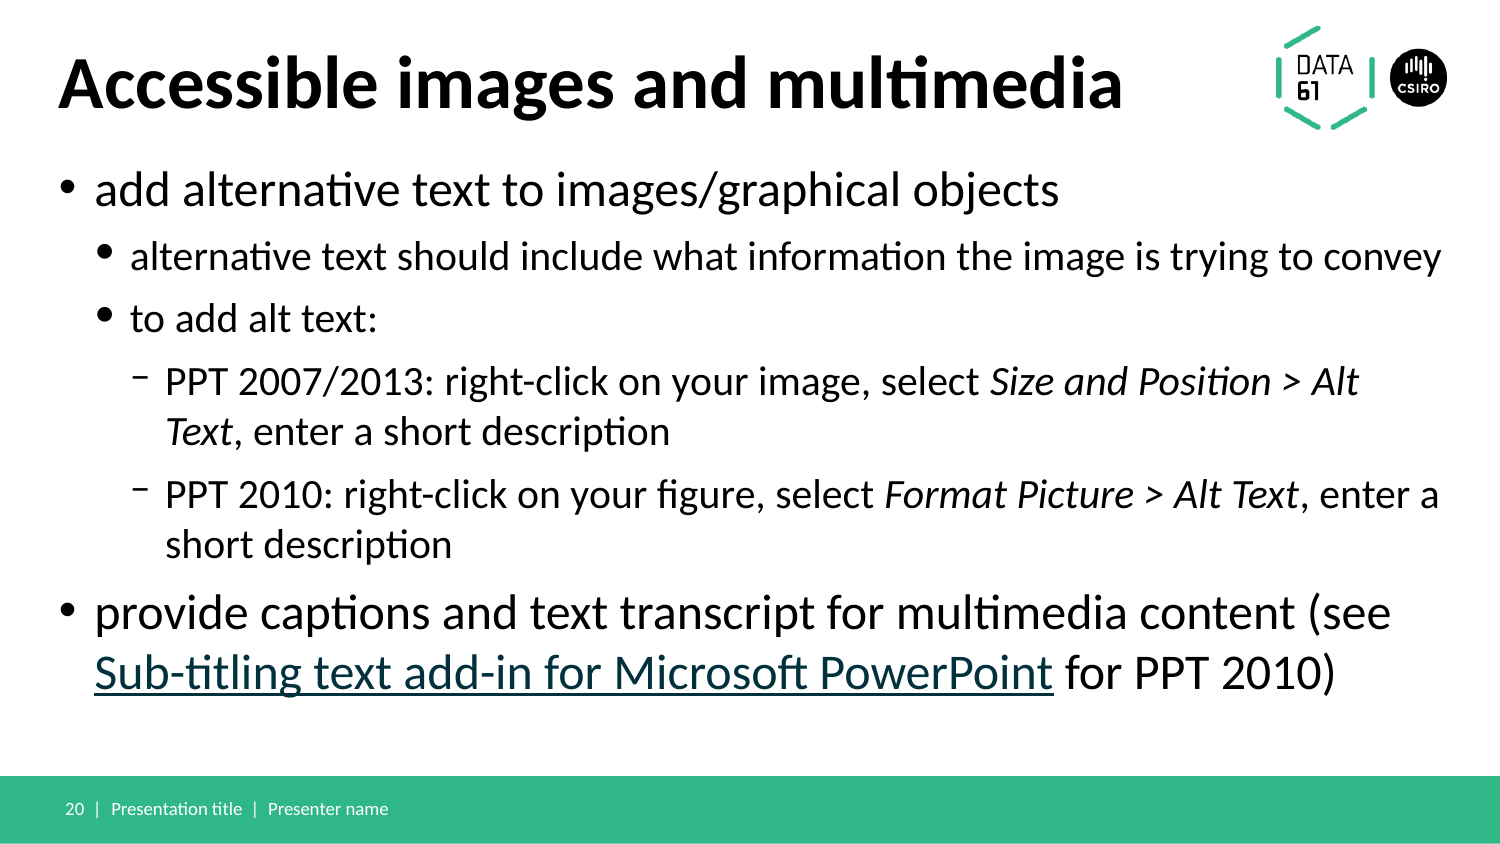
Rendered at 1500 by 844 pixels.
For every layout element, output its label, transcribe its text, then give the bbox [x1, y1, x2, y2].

picture [1276, 26, 1447, 130]
list add alternative text to images/graphical objects alternative text should include what information the image is trying to convey to add alt text: PPT 2007/2013: right-click on your image, select Size and Position > Alt Text, enter a short description PPT 2010: right-click on your figure, select Format Picture > Alt Text, enter a short description provide captions and text transcript for multimedia content (see Sub-titling text add-in for Microsoft PowerPoint for PPT 2010) [58, 156, 1447, 712]
footer Presentation title | Presenter name [111, 800, 1110, 816]
title Accessible images and multimedia [58, 33, 1258, 139]
slide_number <number> | [54, 800, 102, 816]
